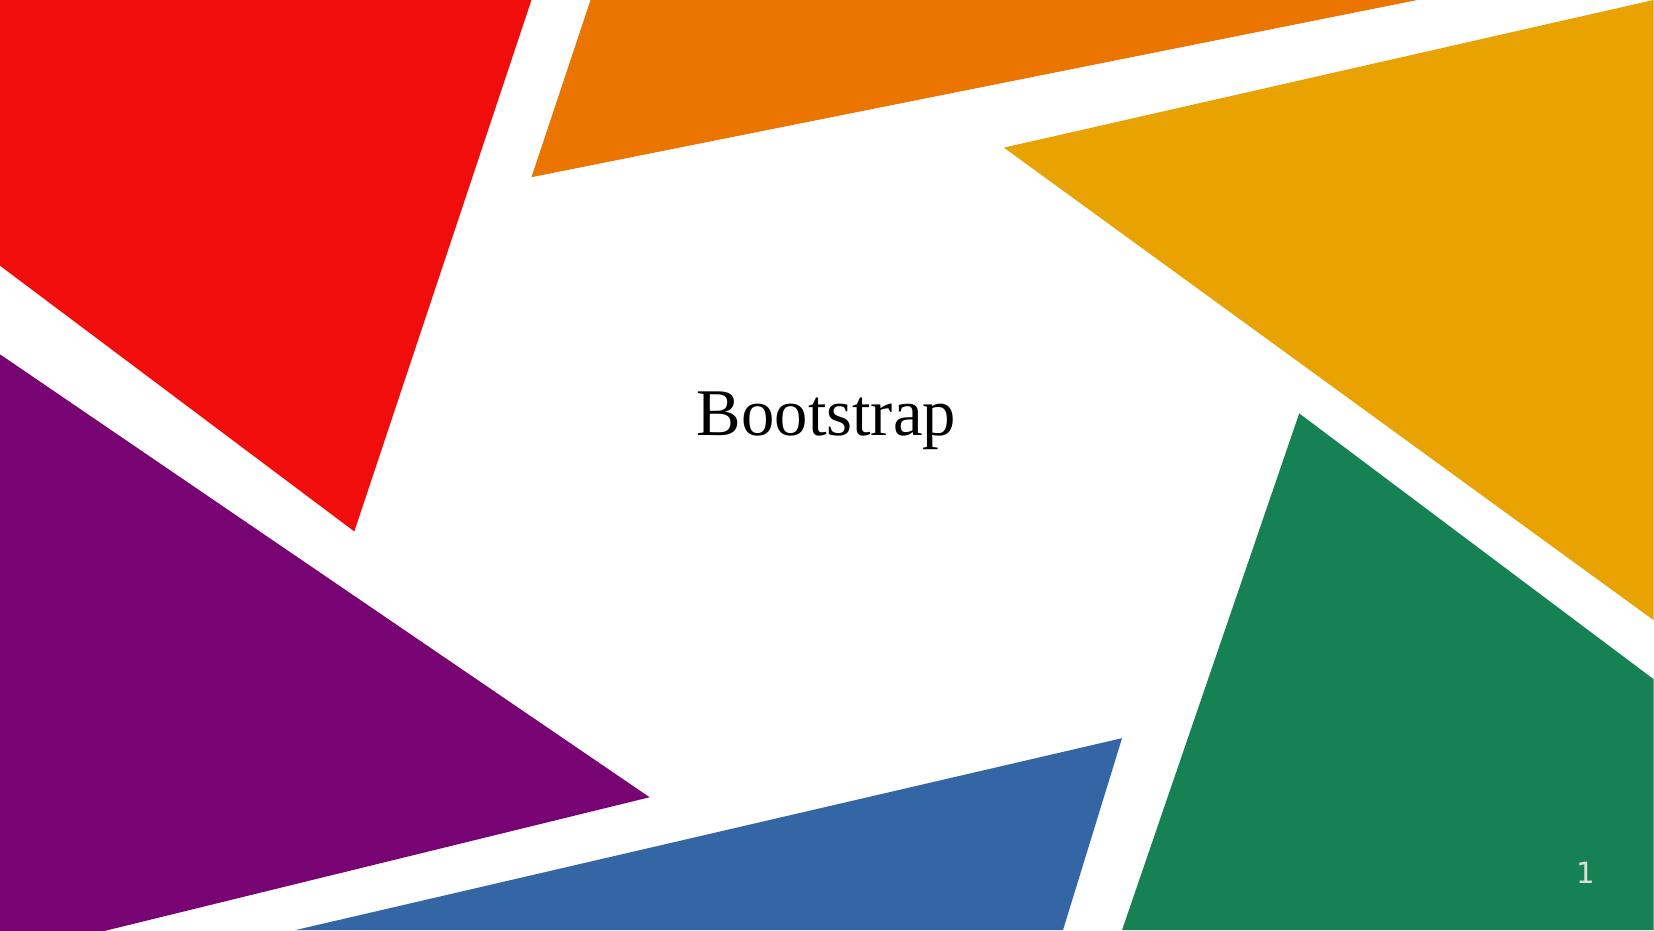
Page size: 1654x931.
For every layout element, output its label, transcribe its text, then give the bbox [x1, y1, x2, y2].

title Bootstrap [472, 324, 1182, 502]
